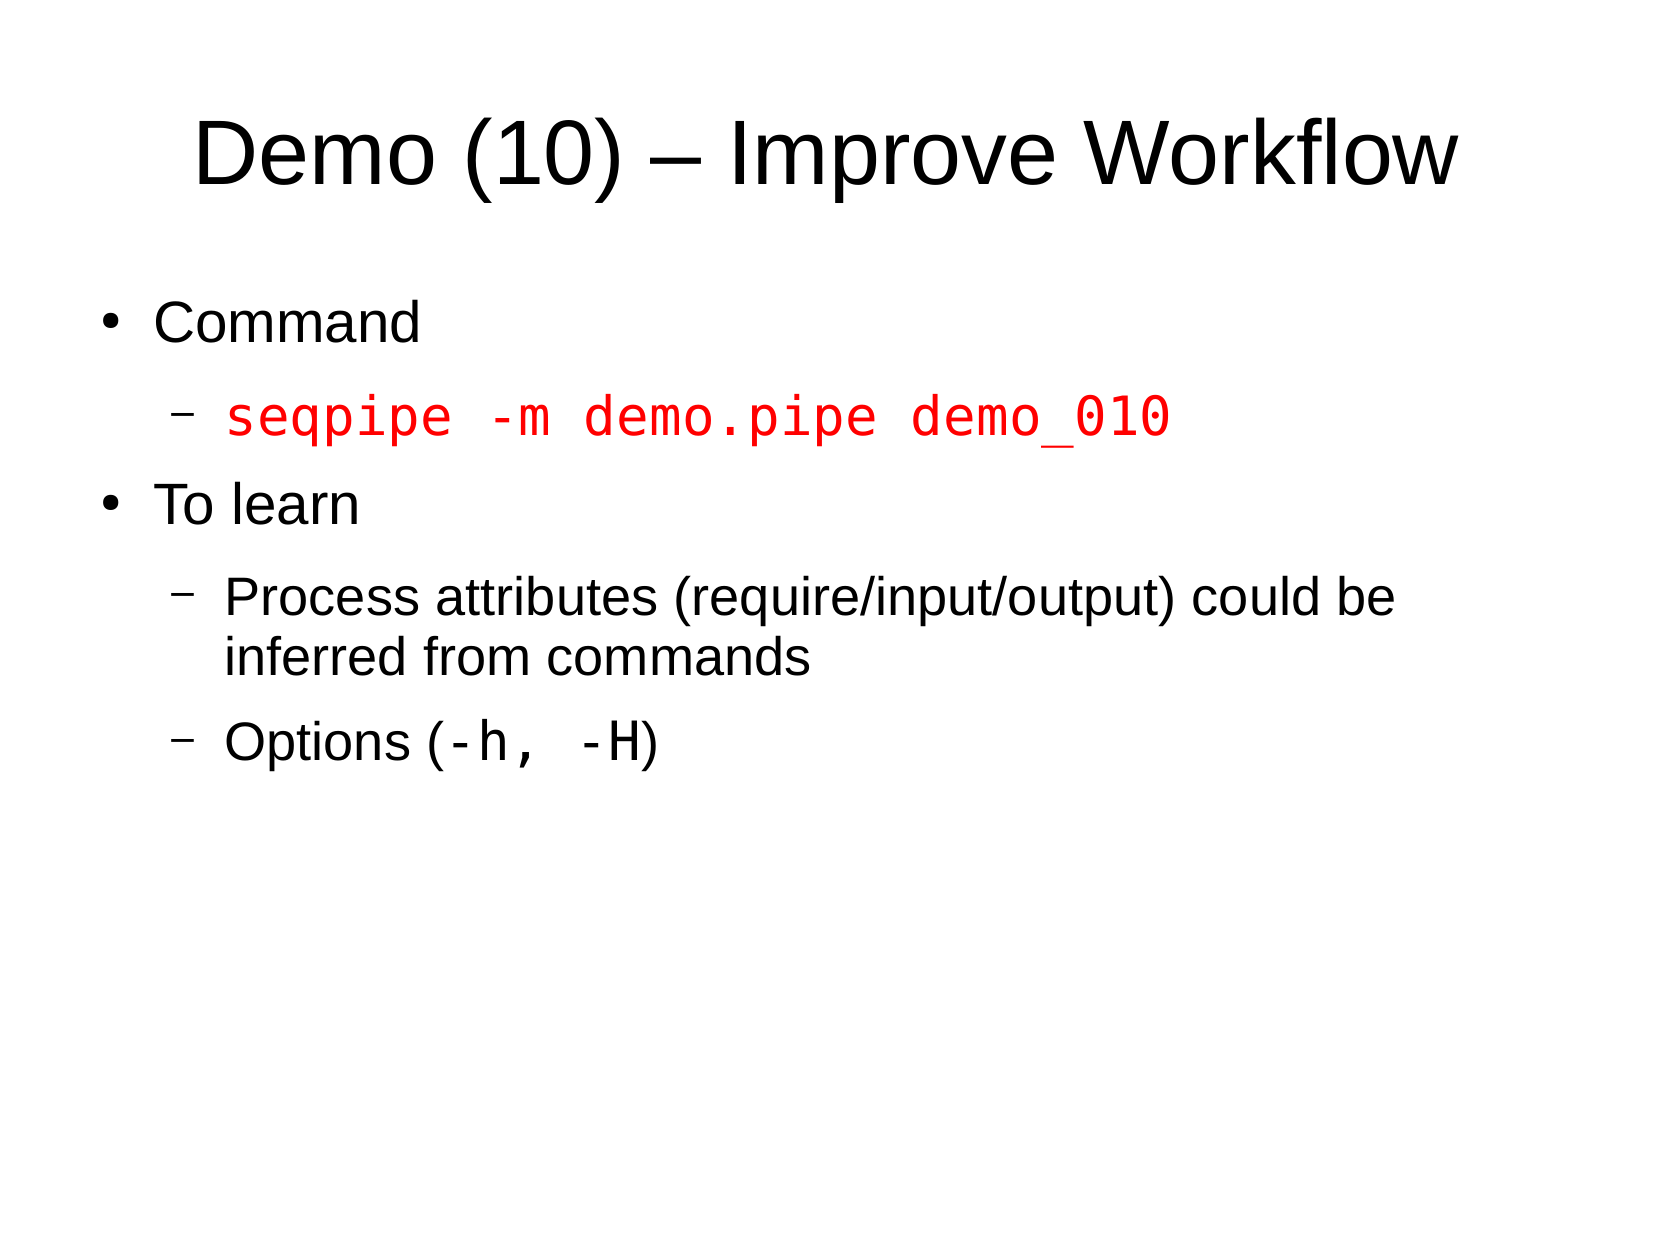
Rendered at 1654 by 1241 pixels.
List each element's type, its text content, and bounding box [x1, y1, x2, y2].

title Demo (10) – Improve Workflow [82, 49, 1571, 257]
list Command seqpipe -m demo.pipe demo_010 To learn Process attributes (require/input/output) could be inferred from commands Options (-h, -H) [82, 290, 1538, 1051]
